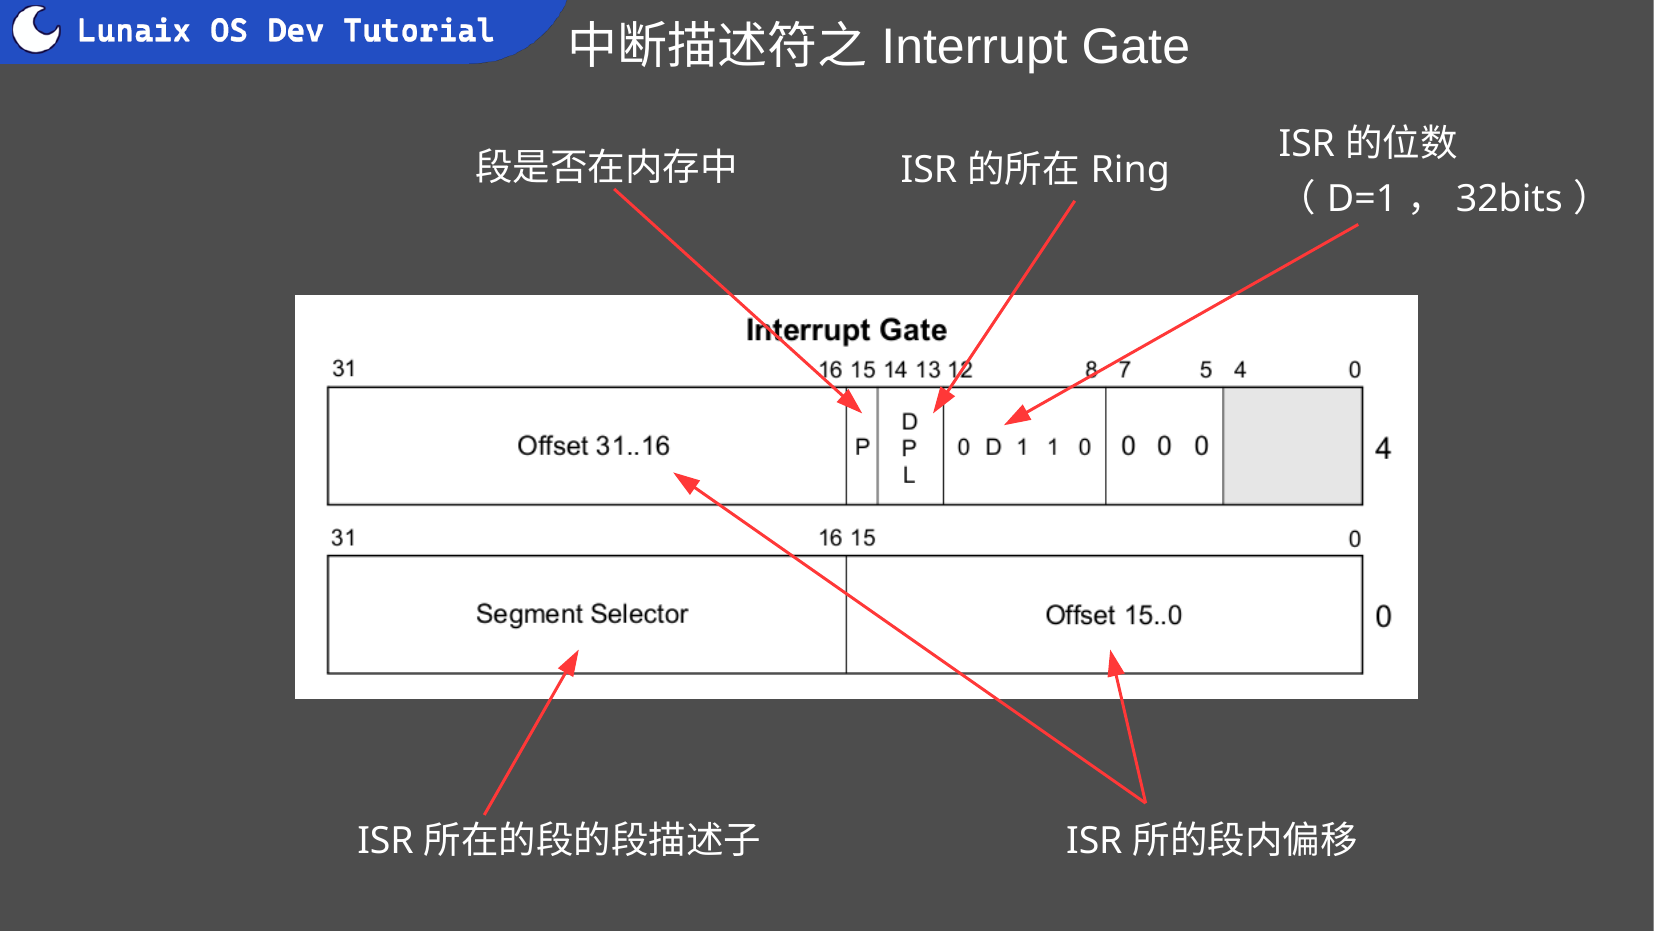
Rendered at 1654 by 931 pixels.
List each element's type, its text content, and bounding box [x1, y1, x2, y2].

text_box ISR所在的段的段描述子 [342, 803, 851, 875]
text_box ISR所的段内偏移 [1051, 803, 1560, 875]
title 中断描述符之Interrupt Gate [566, 0, 1654, 83]
text_box ISR的位数（D=1，32bits） [1263, 105, 1630, 237]
text_box 段是否在内存中 [460, 129, 827, 200]
text_box ISR的所在Ring [885, 131, 1252, 201]
picture [0, 0, 1654, 931]
